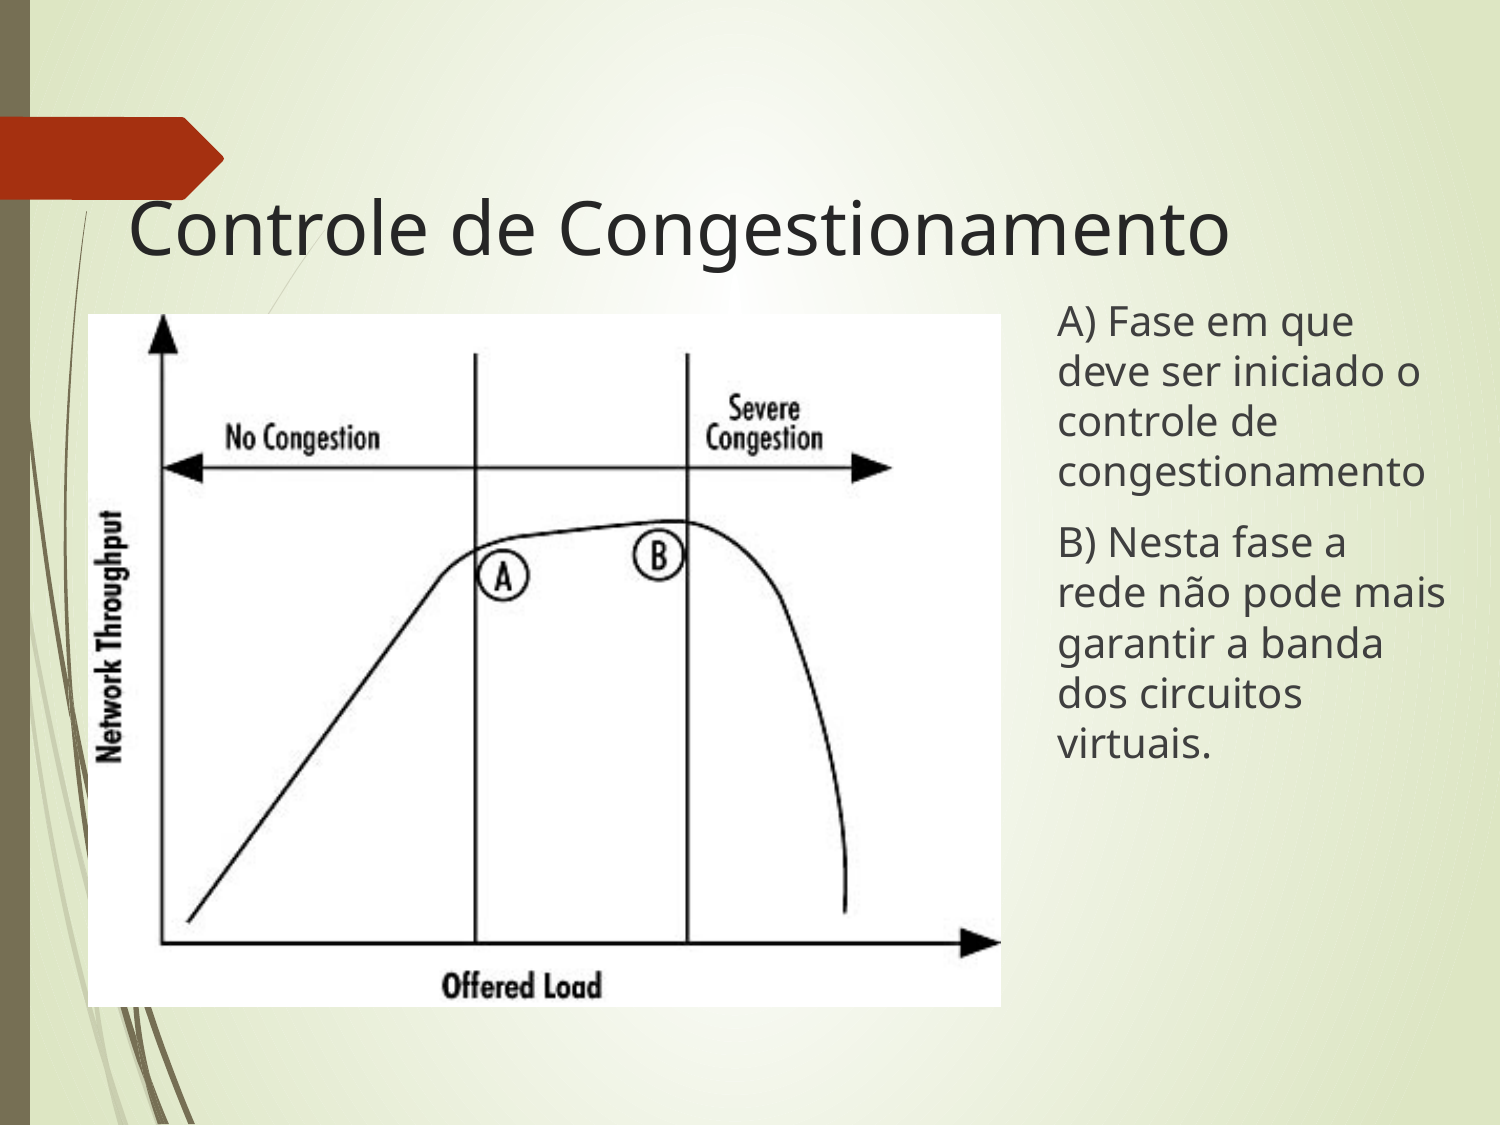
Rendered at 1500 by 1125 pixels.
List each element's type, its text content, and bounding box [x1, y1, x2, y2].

list A) Fase em que deve ser iniciado o controle de congestionamento B) Nesta fase a rede não pode mais garantir a banda dos circuitos virtuais. [986, 287, 1463, 887]
title Controle de Congestionamento [112, 172, 1387, 279]
picture [88, 314, 1001, 1007]
